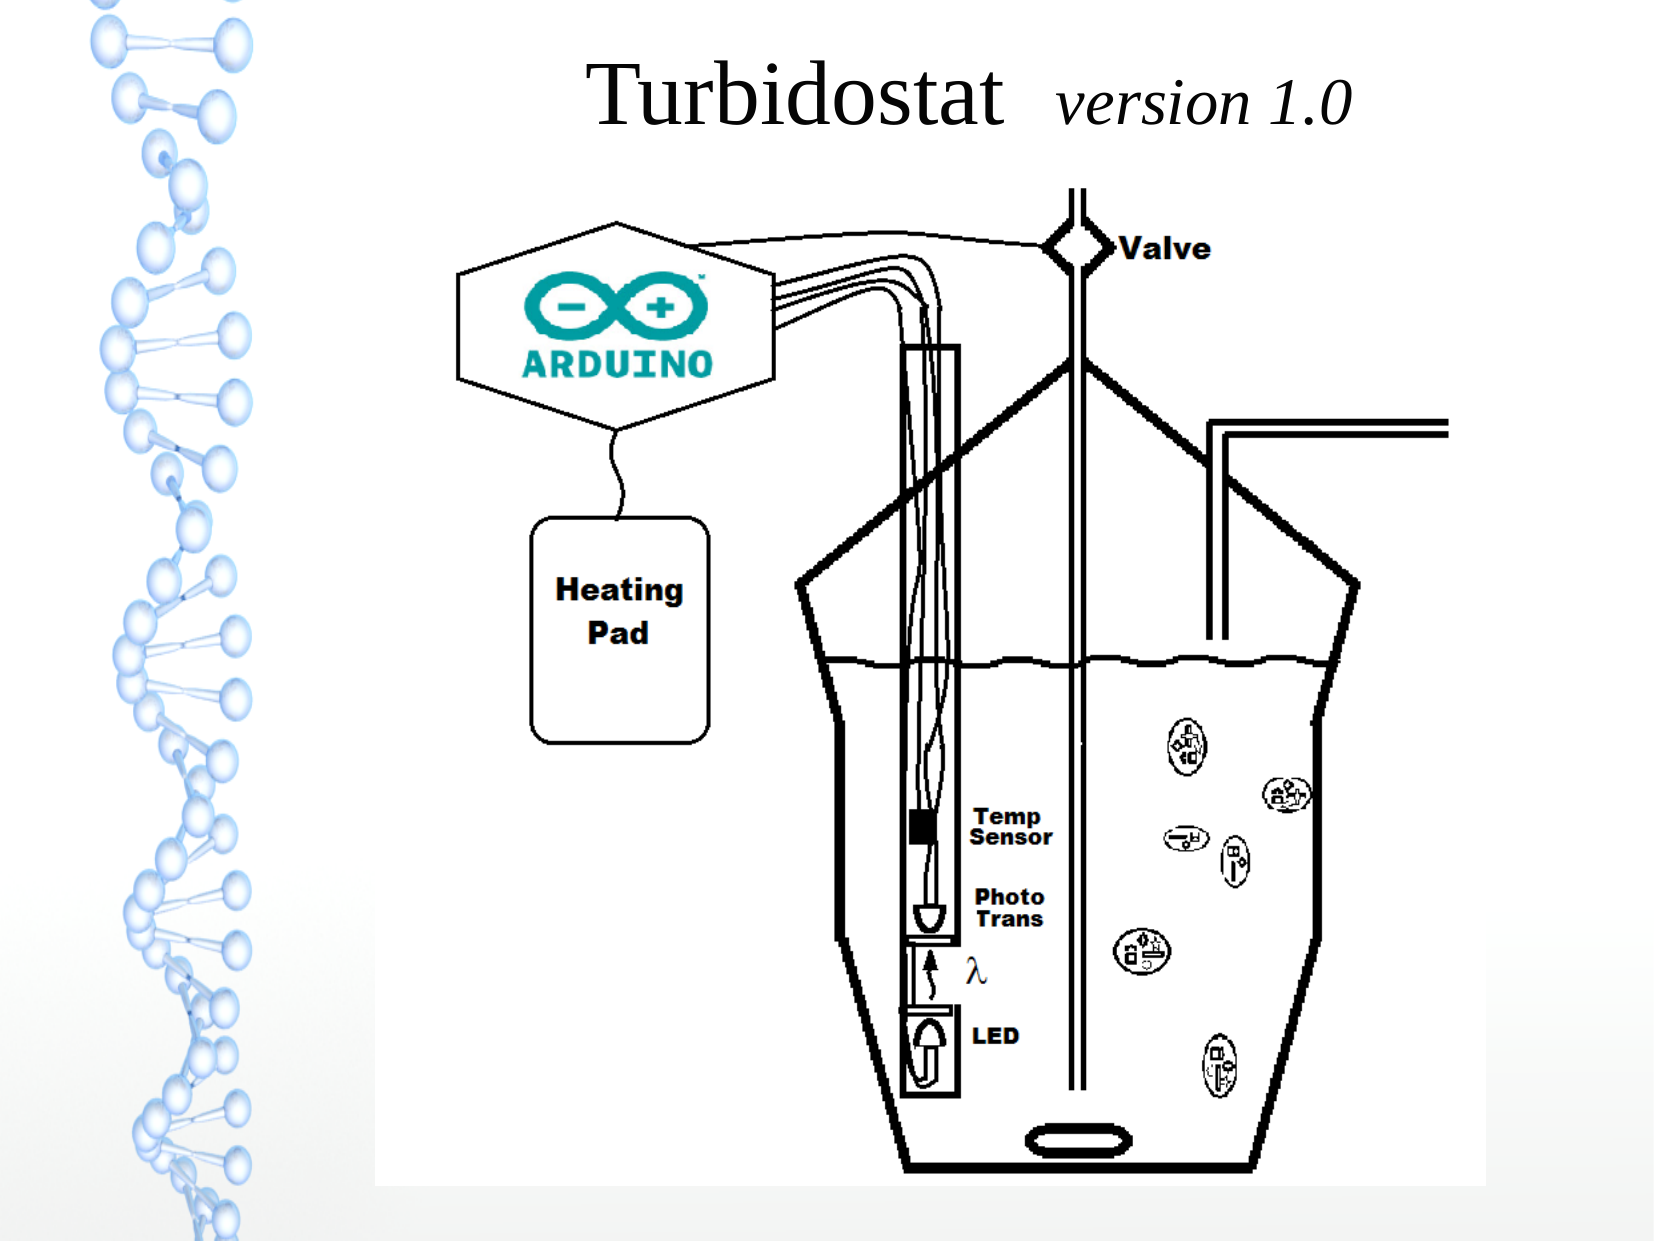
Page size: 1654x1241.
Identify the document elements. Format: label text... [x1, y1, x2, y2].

title Turbidostat version 1.0 [375, 42, 1564, 145]
picture [0, 0, 1654, 1241]
